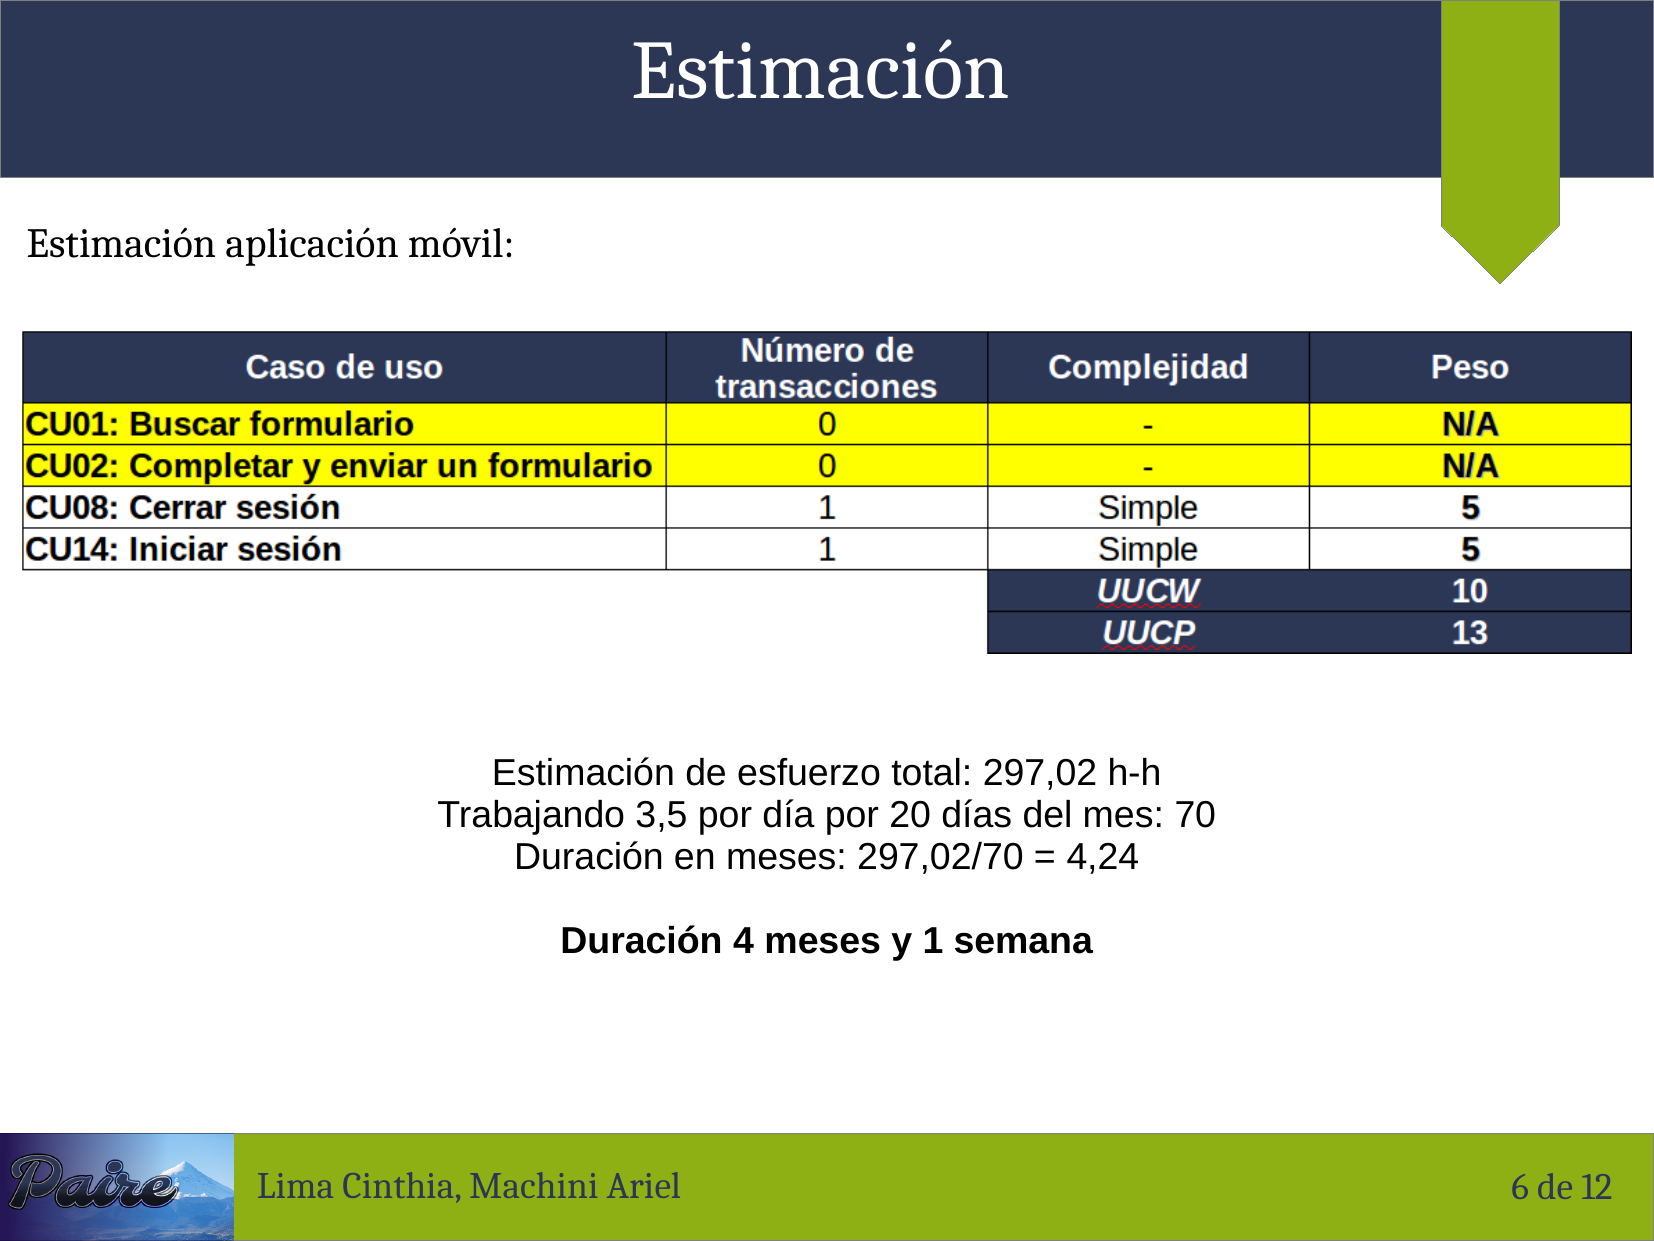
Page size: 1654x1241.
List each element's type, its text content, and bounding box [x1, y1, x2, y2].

picture [0, 1133, 234, 1241]
text_box Lima Cinthia, Machini Ariel [242, 1157, 715, 1217]
text_box Estimación aplicación móvil: [11, 212, 591, 277]
text_box <number> de 12 [1488, 1158, 1654, 1241]
text_box [234, 1133, 1654, 1241]
text_box [0, 0, 1654, 284]
text_box Estimación [342, 15, 1300, 130]
text_box Estimación de esfuerzo total: 297,02 h-h Trabajando 3,5 por día por 20 días del mes: 70 Duración en meses: 297,02/70 = 4,24 Duración 4 meses y 1 semana [372, 744, 1282, 967]
picture [21, 330, 1632, 654]
